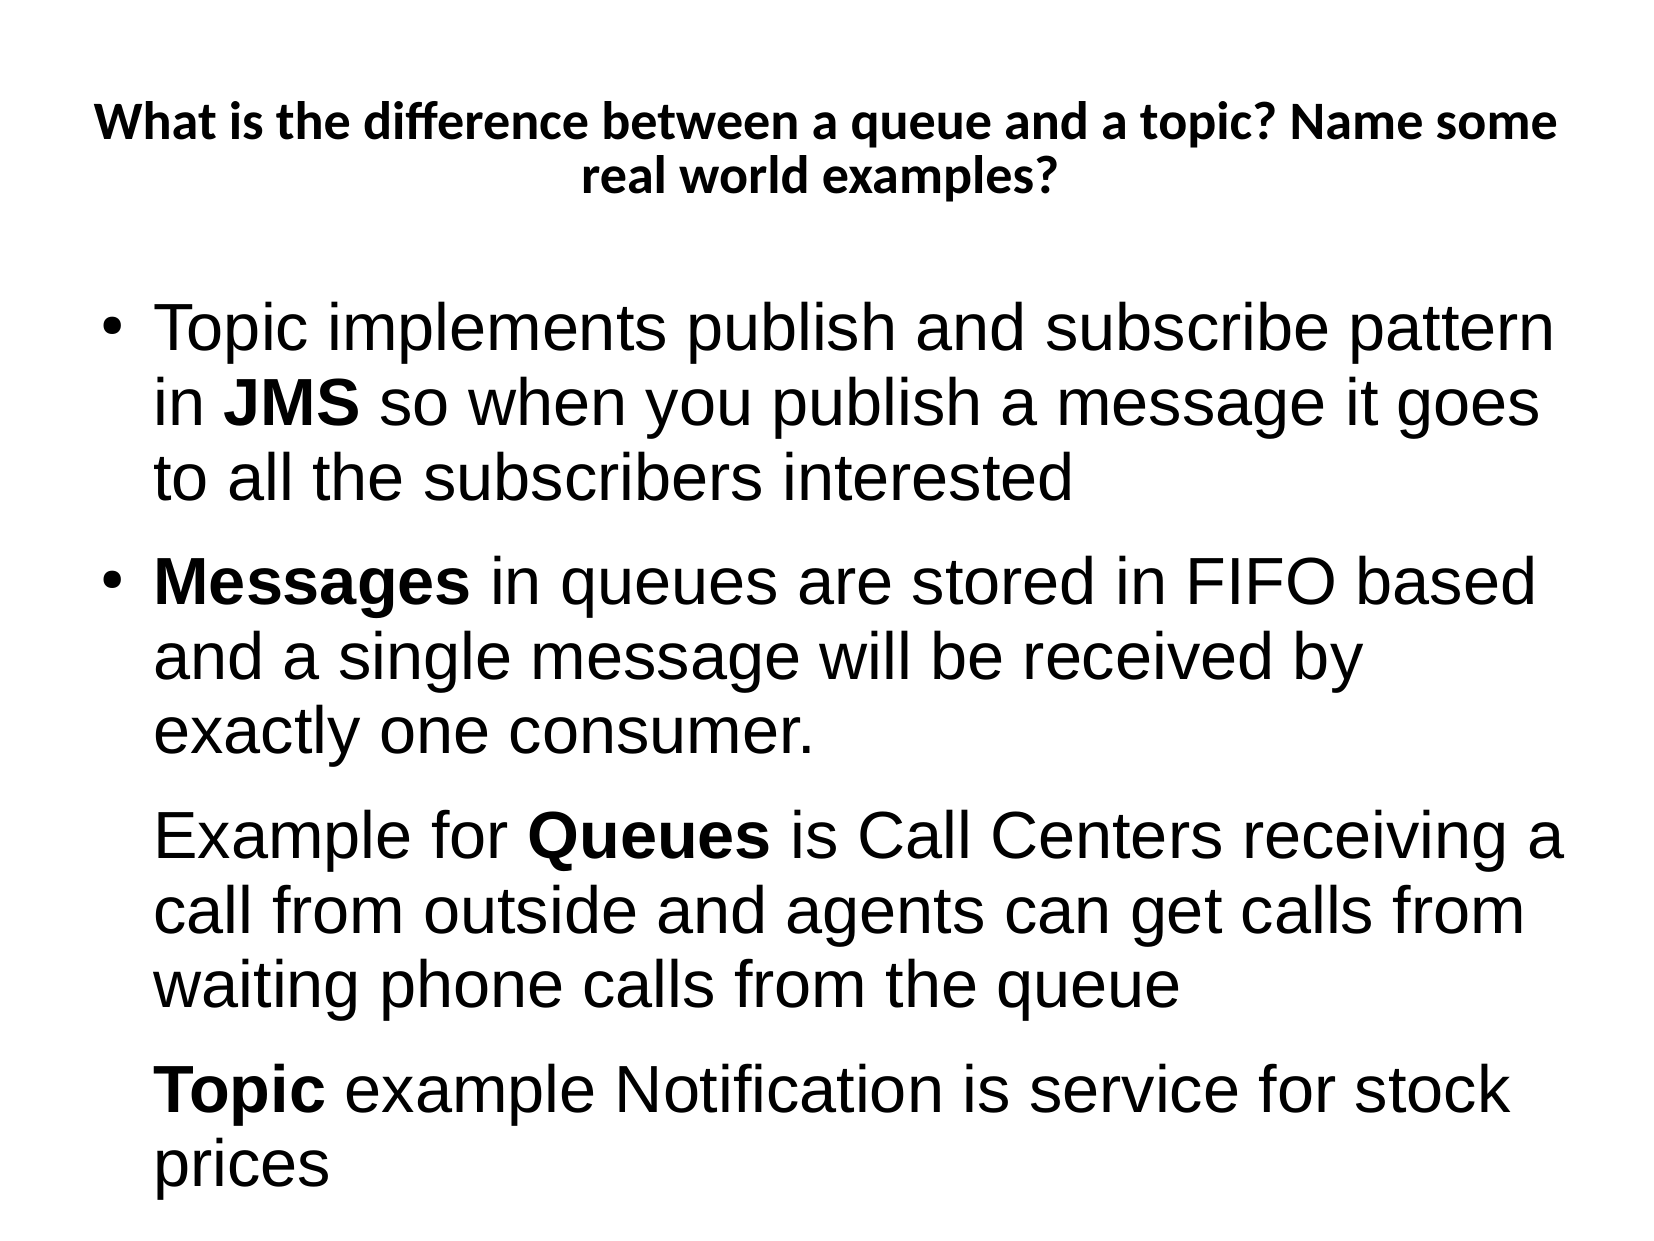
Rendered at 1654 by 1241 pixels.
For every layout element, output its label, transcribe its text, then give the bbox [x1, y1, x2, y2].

title What is the difference between a queue and a topic? Name some real world examples? [82, 49, 1571, 257]
list Topic implements publish and subscribe pattern in JMS so when you publish a message it goes to all the subscribers interested Messages in queues are stored in FIFO based and a single message will be received by exactly one consumer. Example for Queues is Call Centers receiving a call from outside and agents can get calls from waiting phone calls from the queue Topic example Notification is service for stock prices [82, 290, 1571, 1241]
